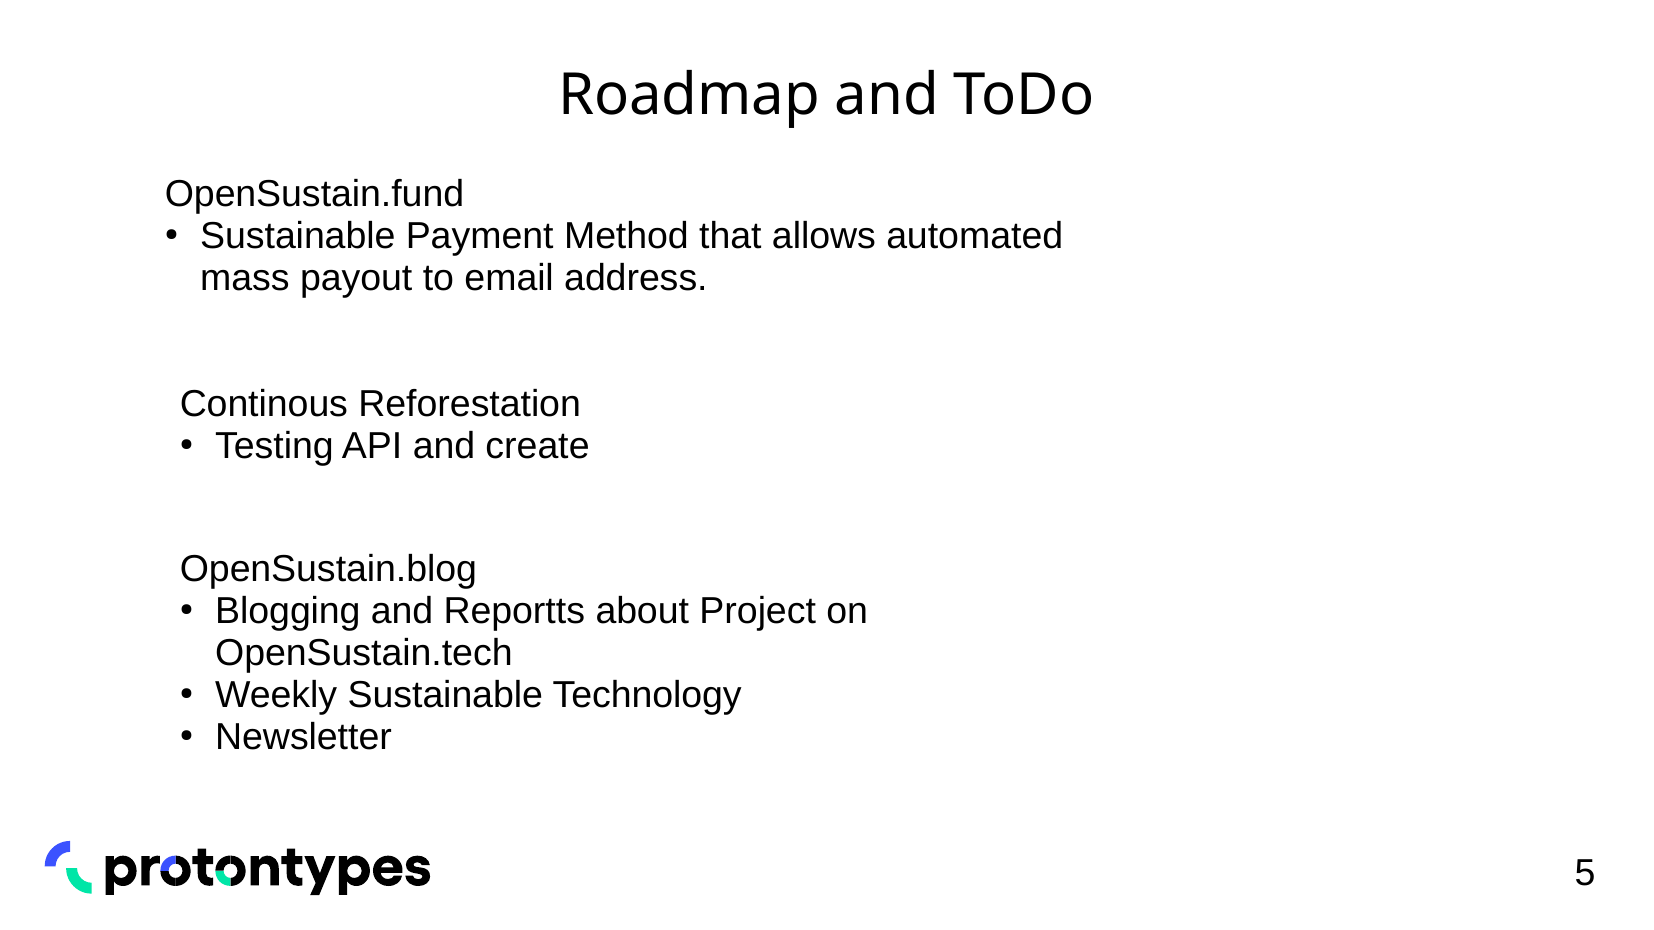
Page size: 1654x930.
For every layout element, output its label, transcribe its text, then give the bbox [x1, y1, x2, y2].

text_box OpenSustain.blog Blogging and Reportts about Project on OpenSustain.tech Weekly Sustainable Technology Newsletter [165, 540, 1111, 765]
title Roadmap and ToDo [82, 36, 1571, 148]
text_box OpenSustain.fund Sustainable Payment Method that allows automated mass payout to email address. [150, 165, 1096, 306]
text_box Continous Reforestation Testing API and create [165, 375, 1111, 474]
